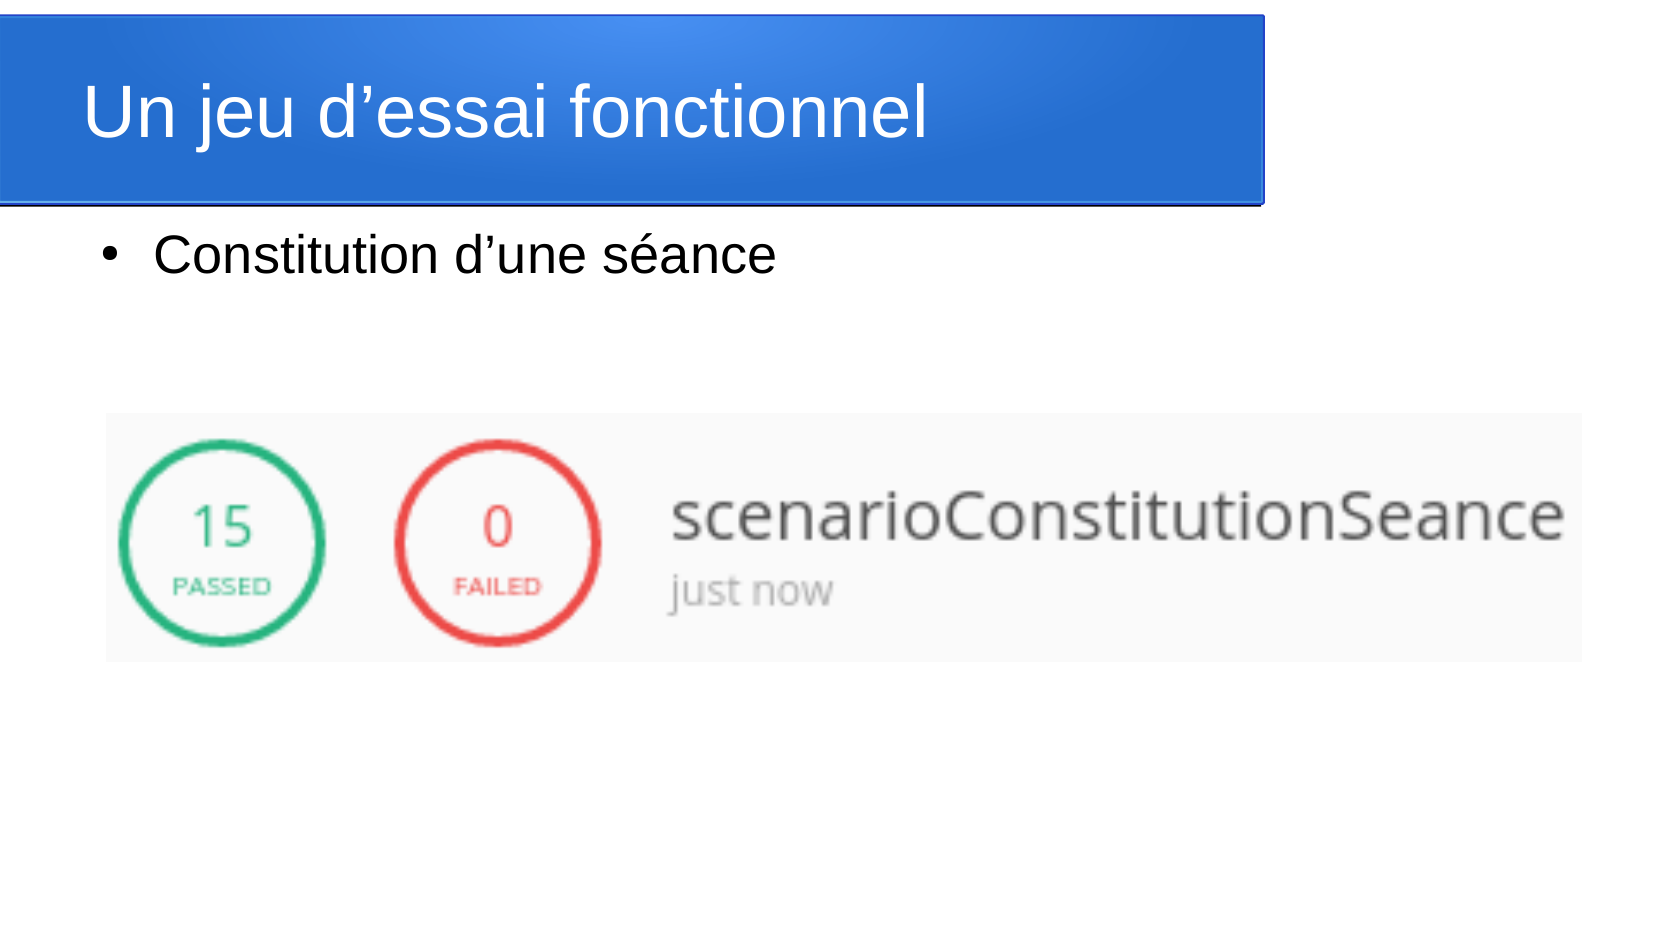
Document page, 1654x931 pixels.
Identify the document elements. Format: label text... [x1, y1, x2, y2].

list Constitution d’une séance [82, 224, 1571, 764]
title Un jeu d’essai fonctionnel [82, 35, 1235, 189]
picture [106, 413, 1582, 662]
